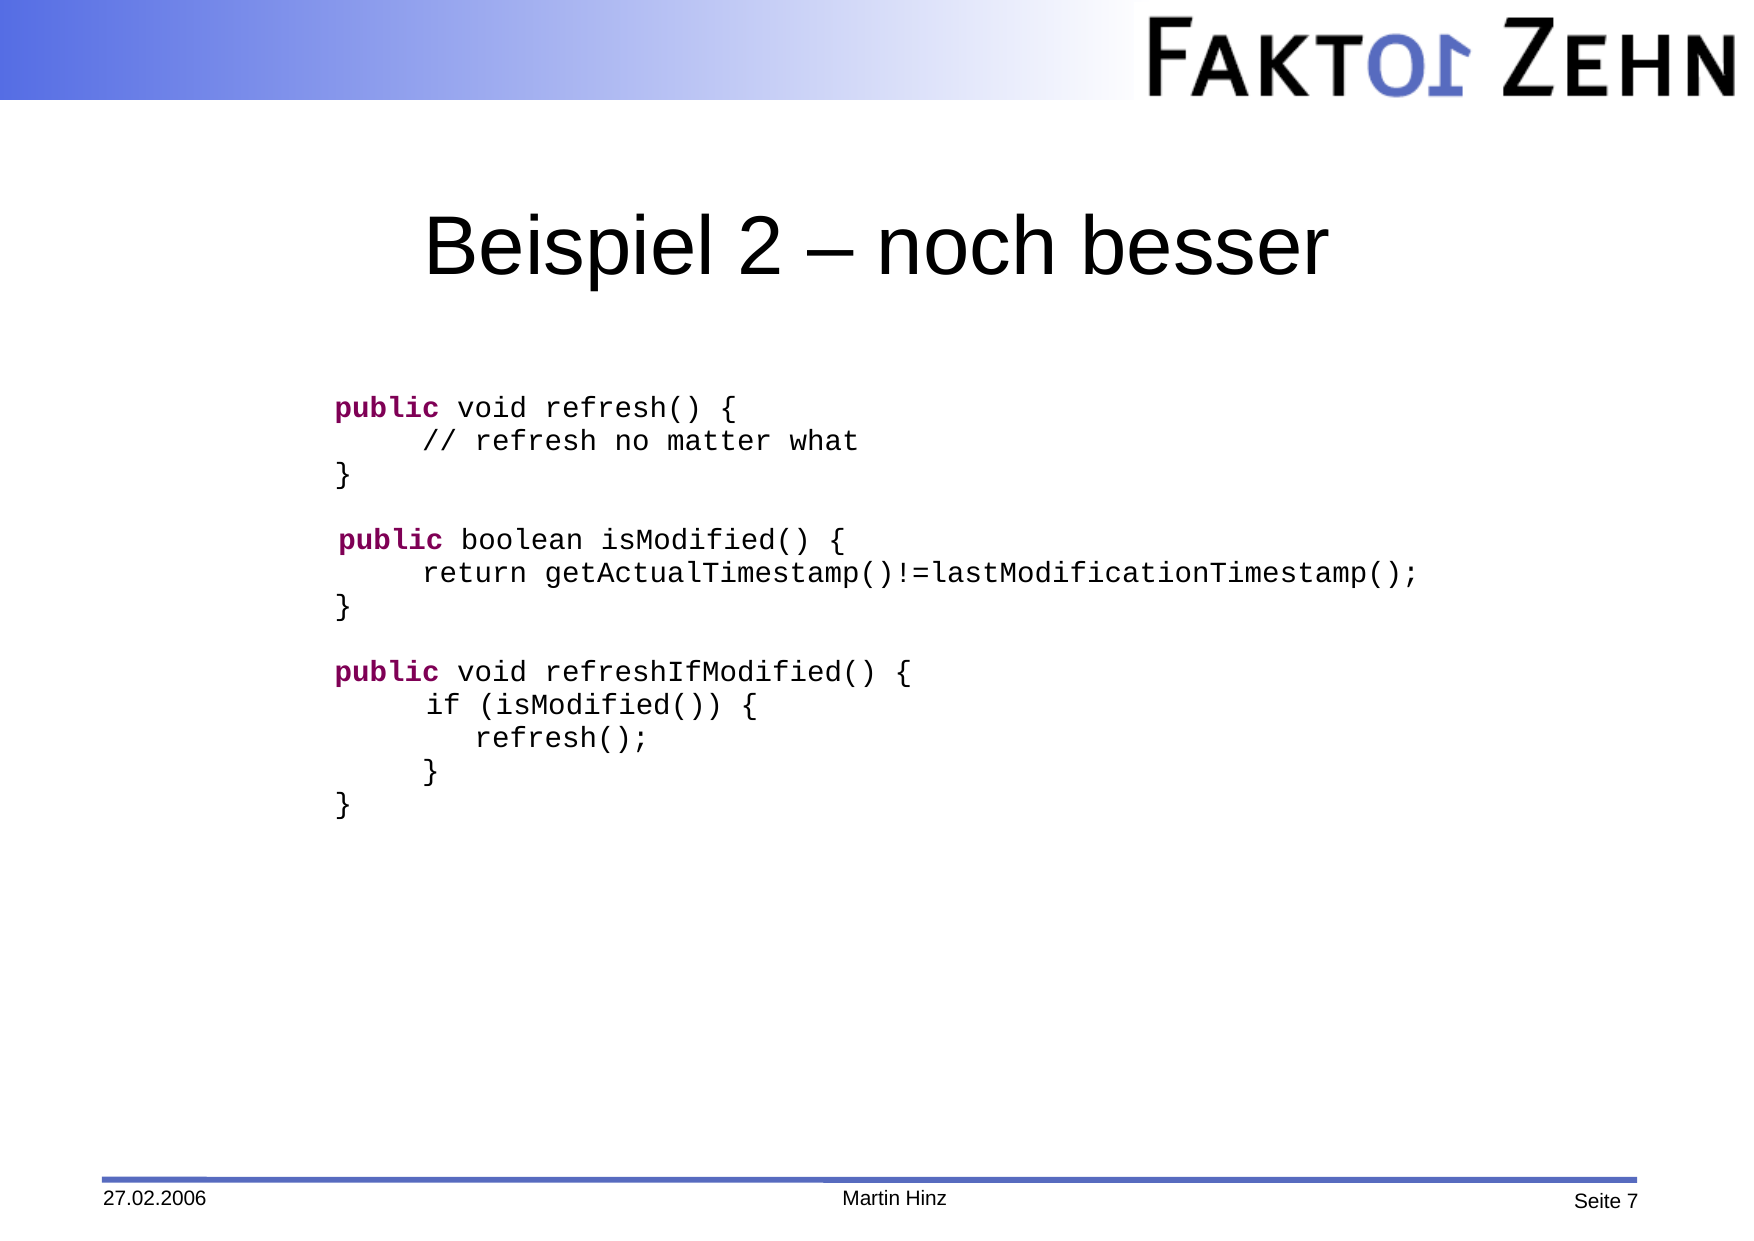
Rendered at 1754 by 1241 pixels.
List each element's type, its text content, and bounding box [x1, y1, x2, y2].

text_box public void refresh() { // refresh no matter what } public boolean isModified() { return getActualTimestamp()!=lastModificationTimestamp(); } public void refreshIfModified() { if (isModified()) { refresh(); } } [264, 393, 1490, 869]
title Beispiel 2 – noch besser [179, 142, 1576, 349]
picture [1133, 2, 1749, 105]
